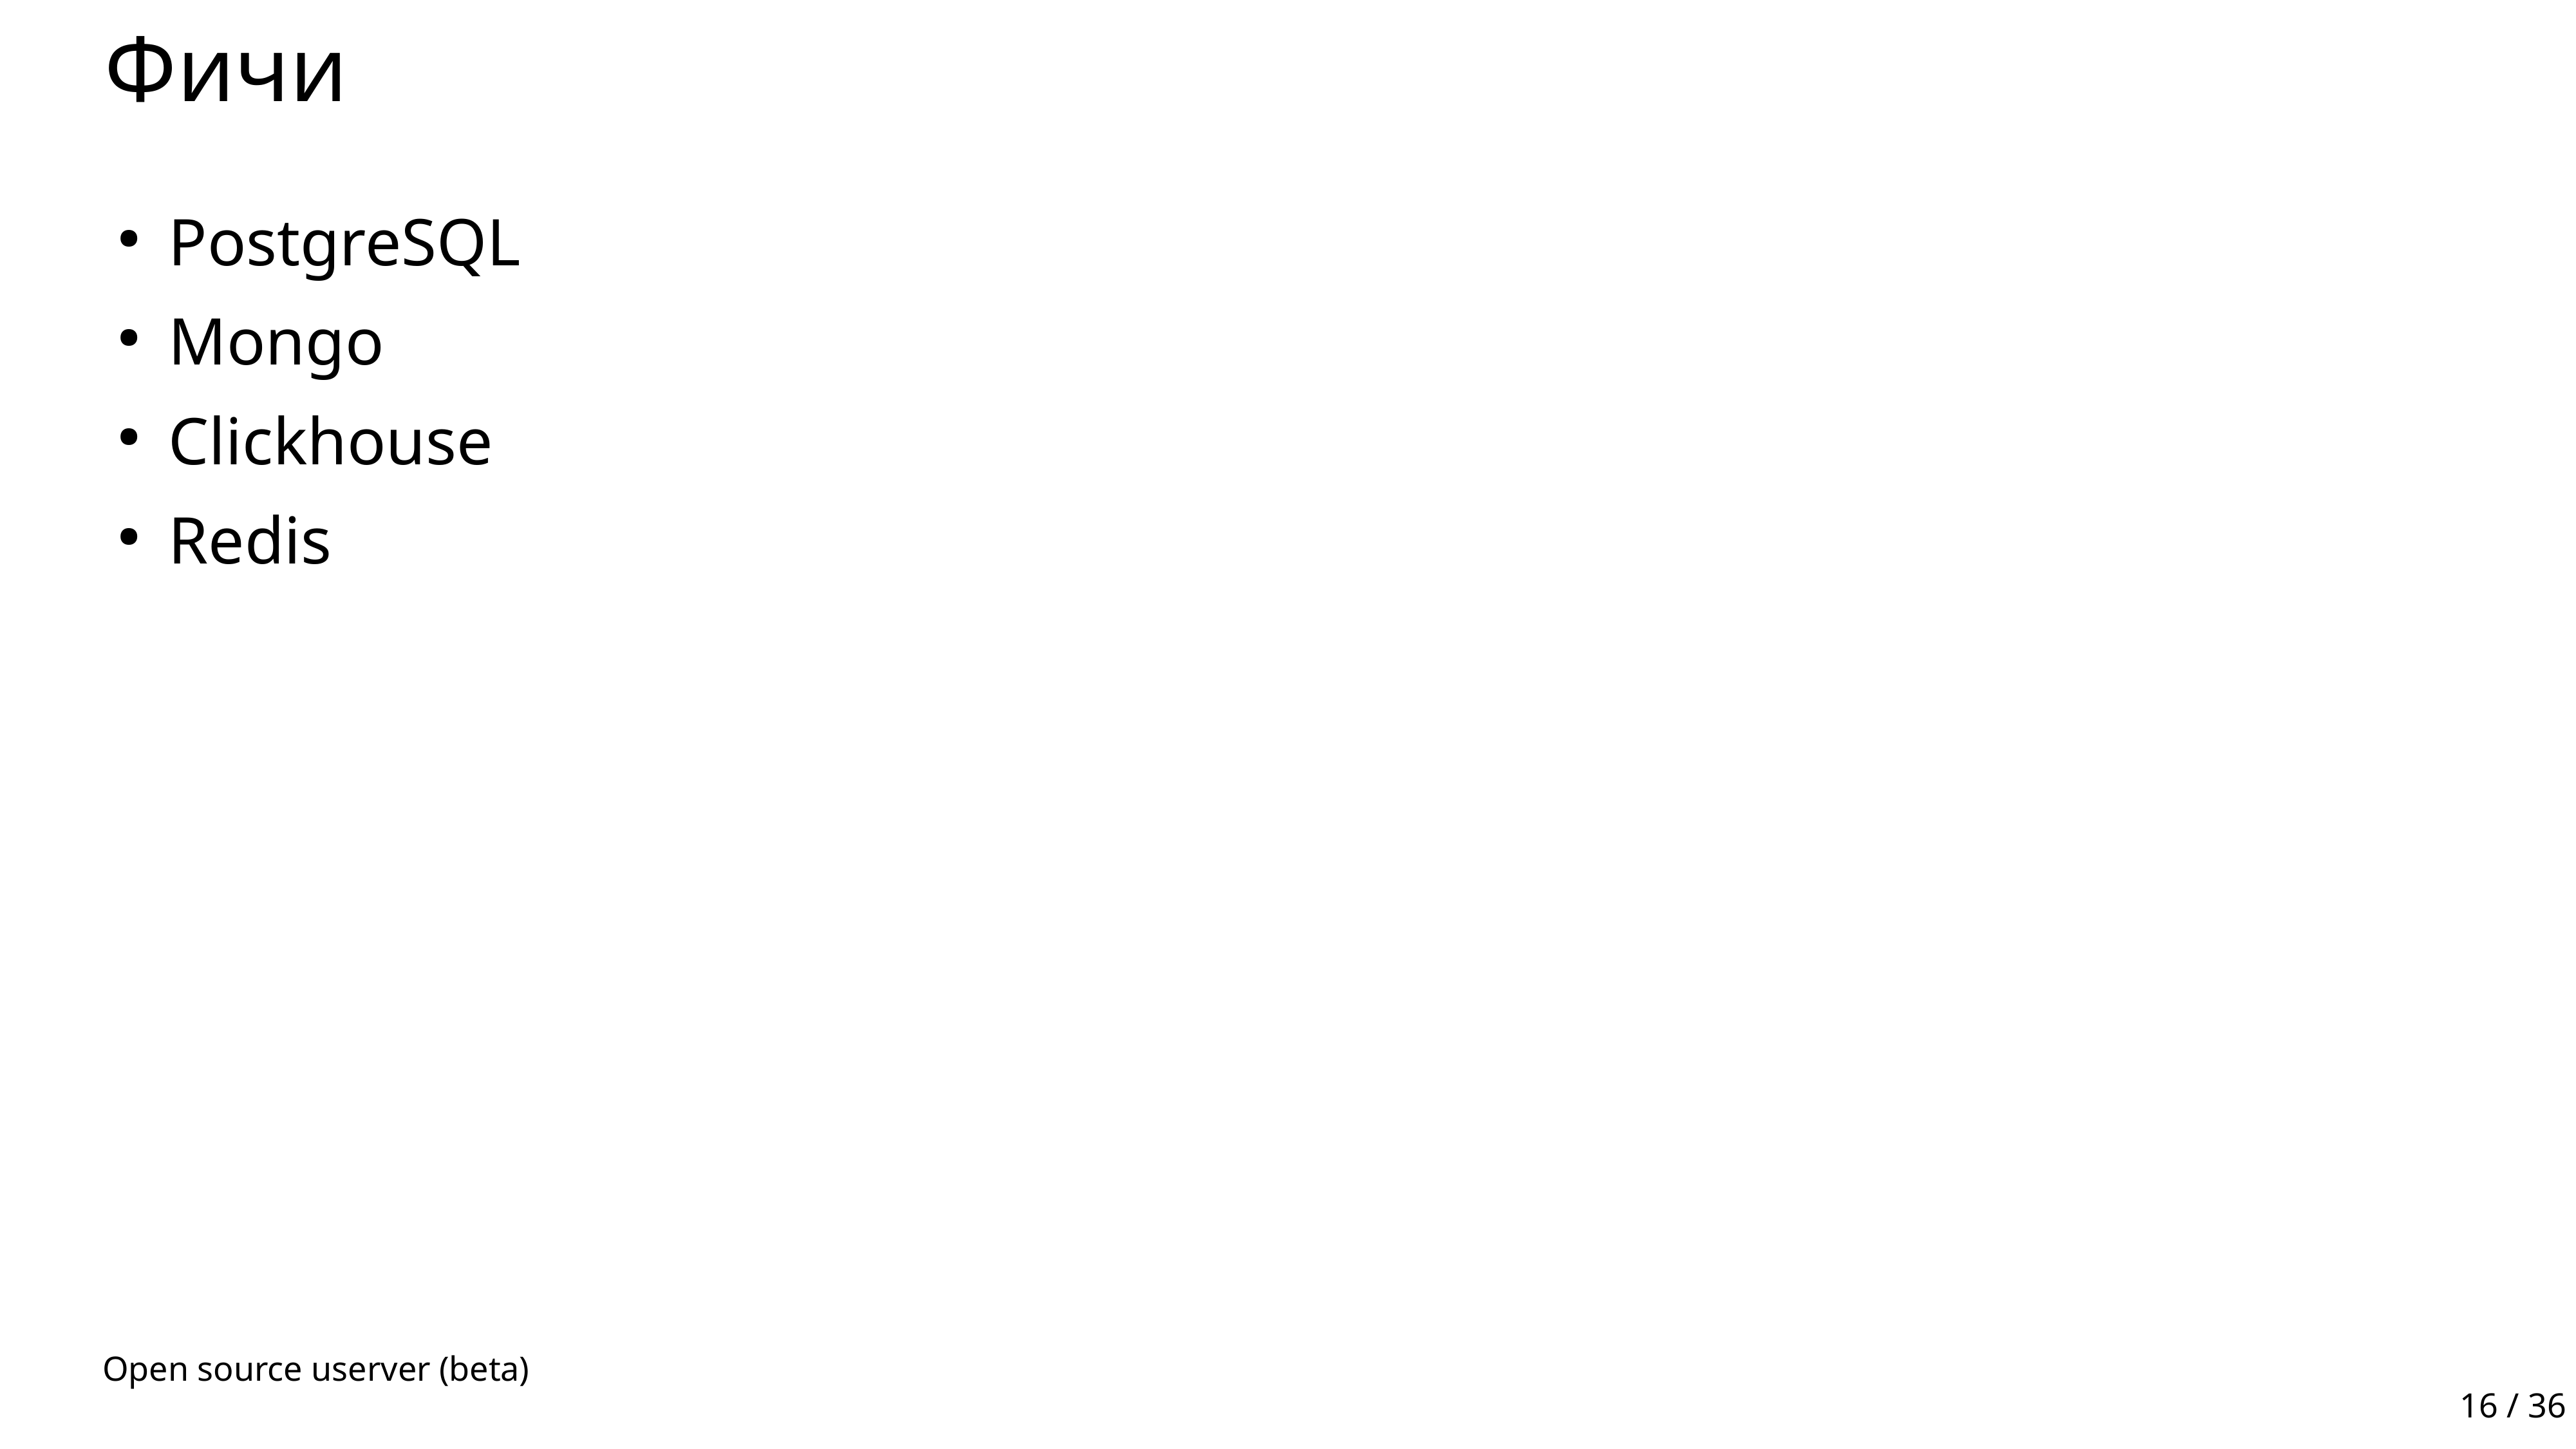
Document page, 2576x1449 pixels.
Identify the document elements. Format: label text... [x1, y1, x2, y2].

title Фичи [95, 19, 2576, 155]
list <number> / 36 [1479, 1376, 2576, 1431]
list PostgreSQL Mongo Clickhouse Redis [97, 193, 1343, 1361]
list Open source userver (beta) [93, 1338, 1190, 1393]
